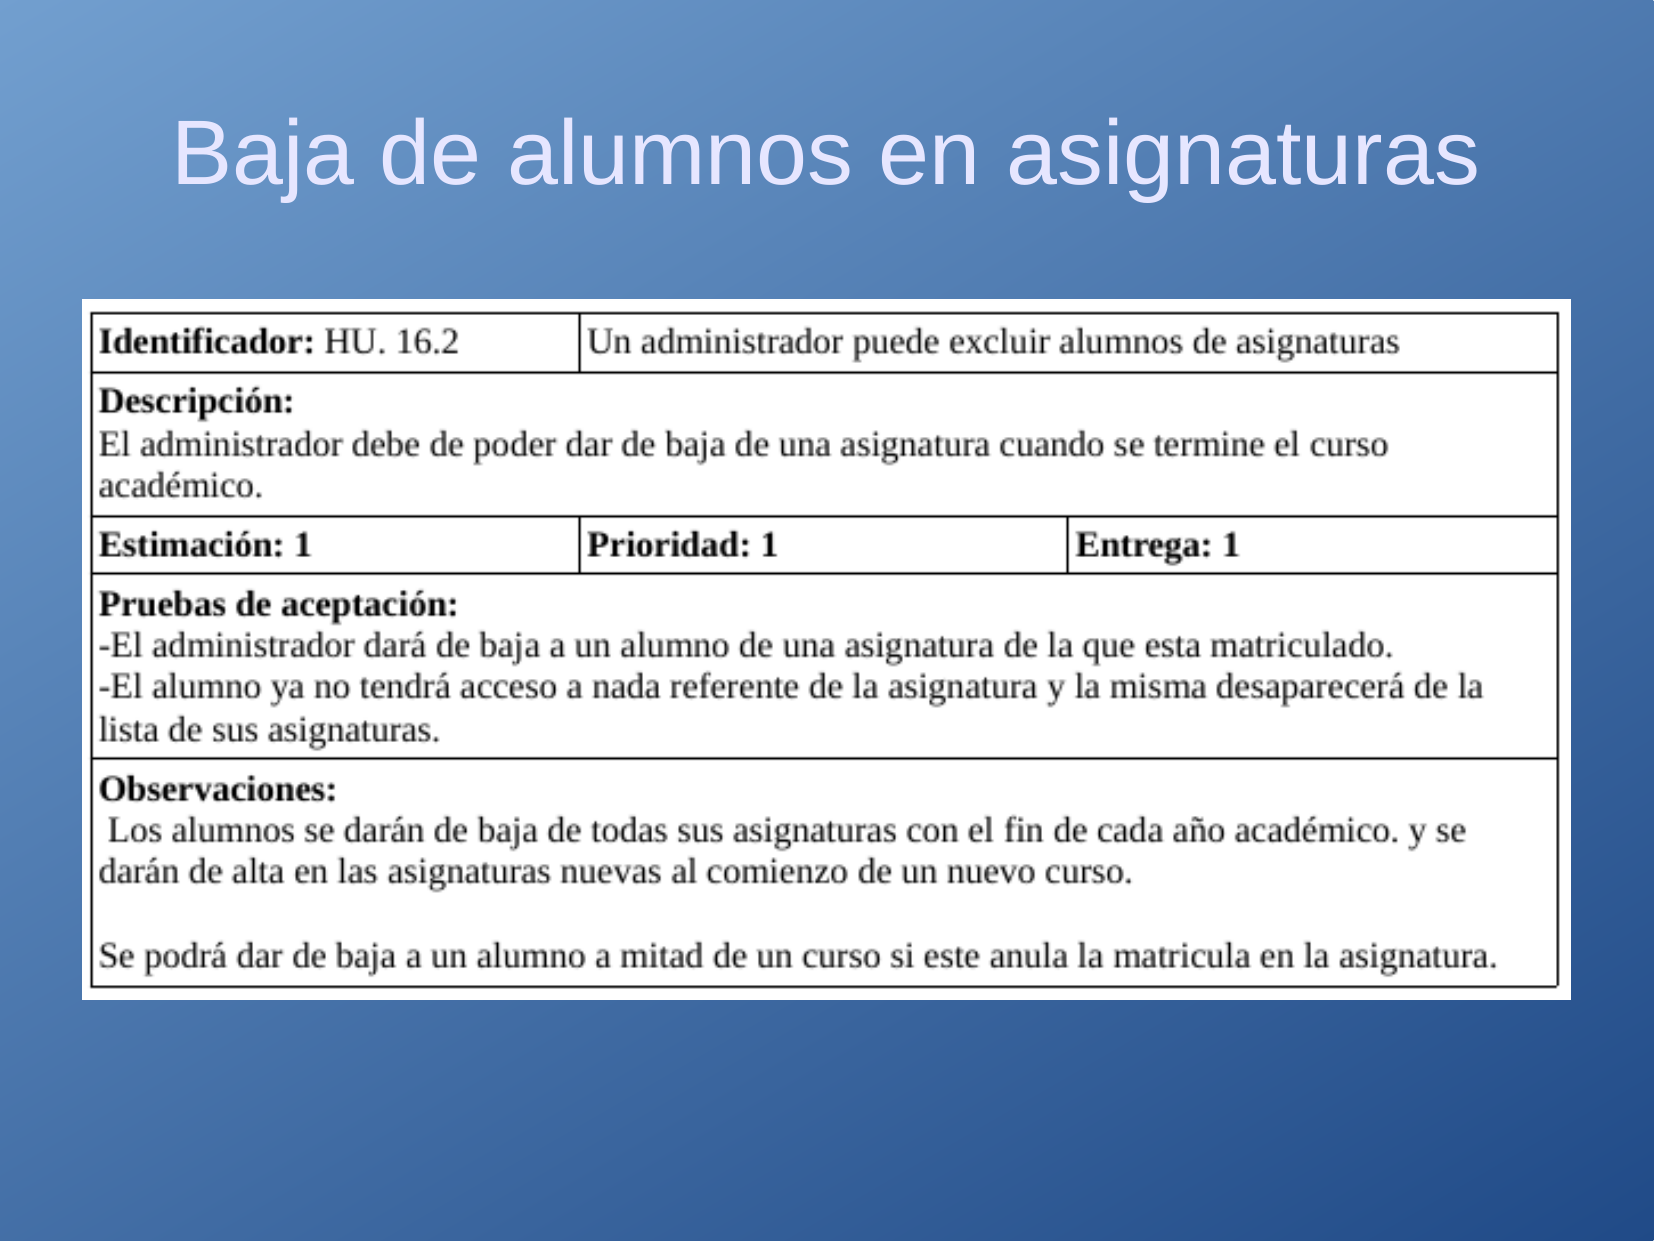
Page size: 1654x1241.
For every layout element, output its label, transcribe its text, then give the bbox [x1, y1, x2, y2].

picture [82, 299, 1571, 1000]
title Baja de alumnos en asignaturas [82, 49, 1571, 257]
